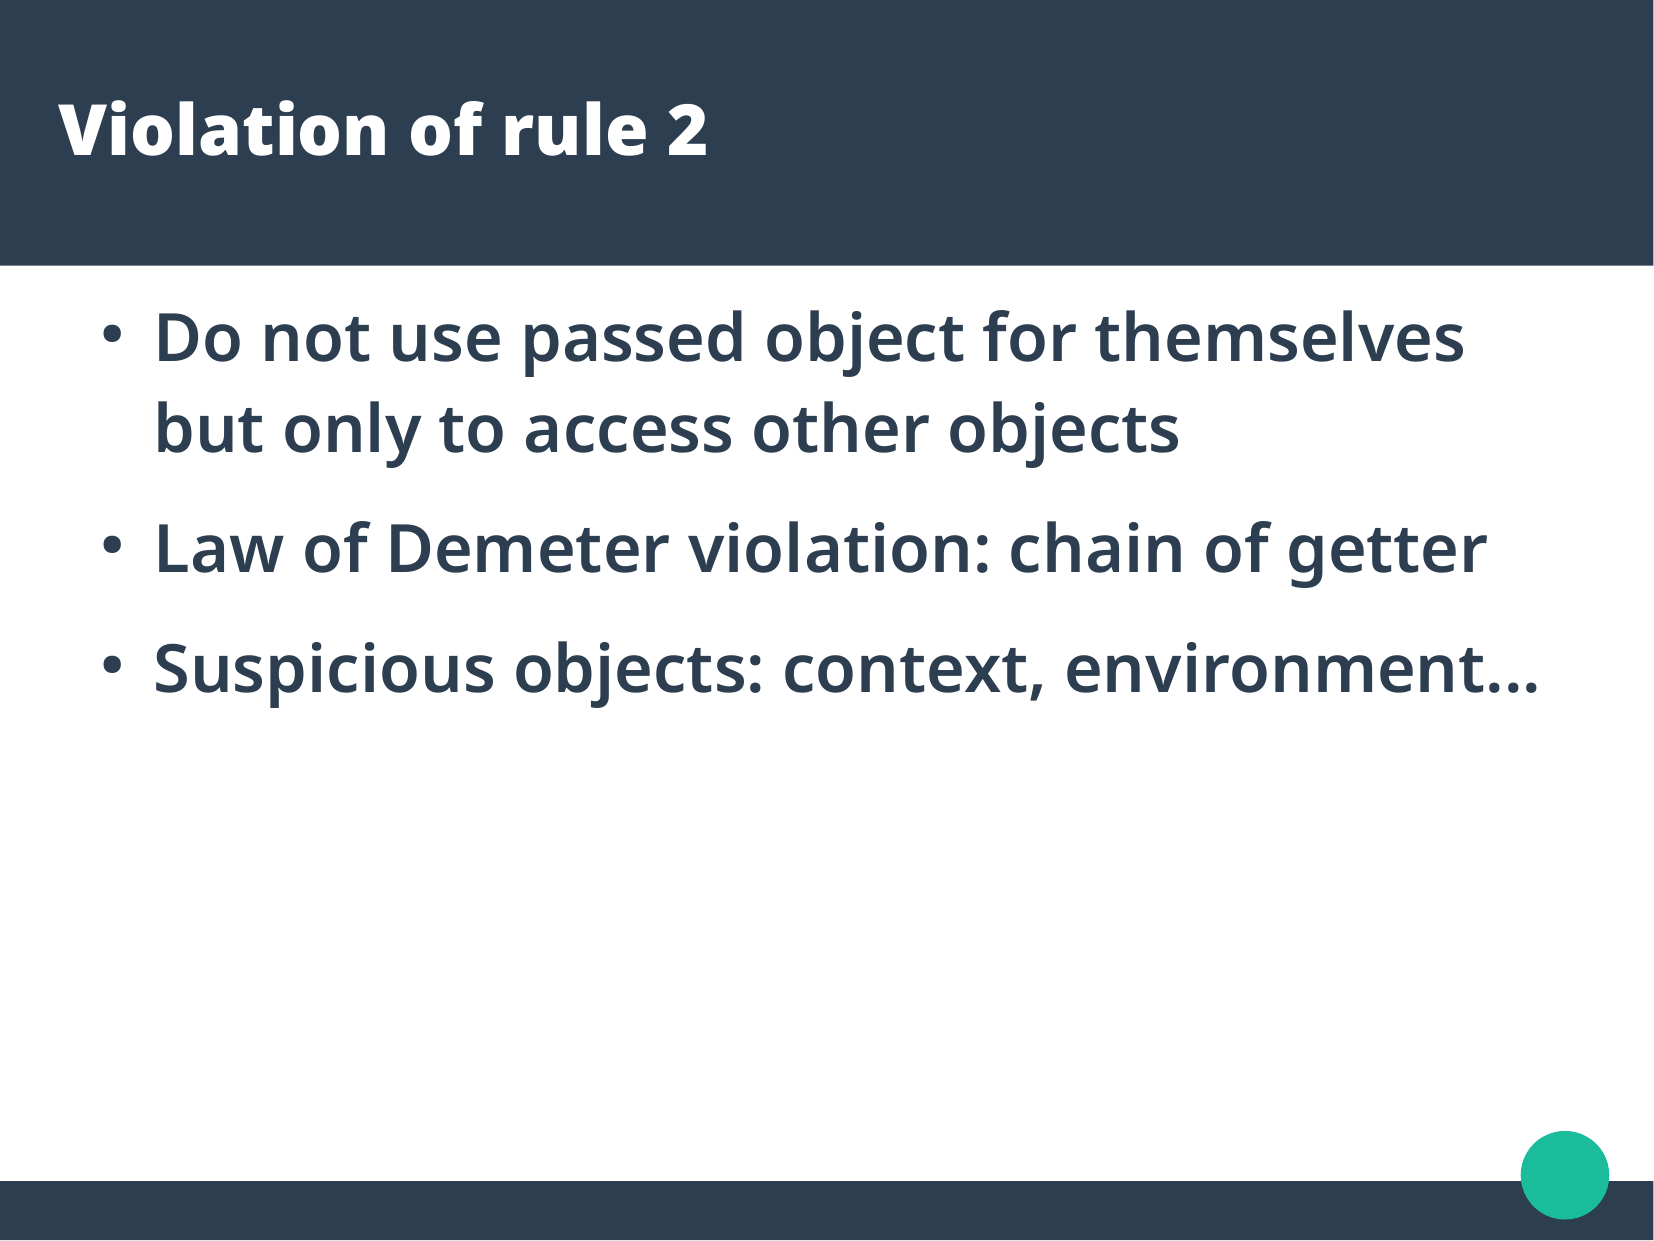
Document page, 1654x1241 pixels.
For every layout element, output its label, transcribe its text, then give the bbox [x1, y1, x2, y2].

title Violation of rule 2 [59, 49, 1595, 207]
list Do not use passed object for themselves but only to access other objects Law of Demeter violation: chain of getter Suspicious objects: context, environment... [82, 290, 1571, 1010]
